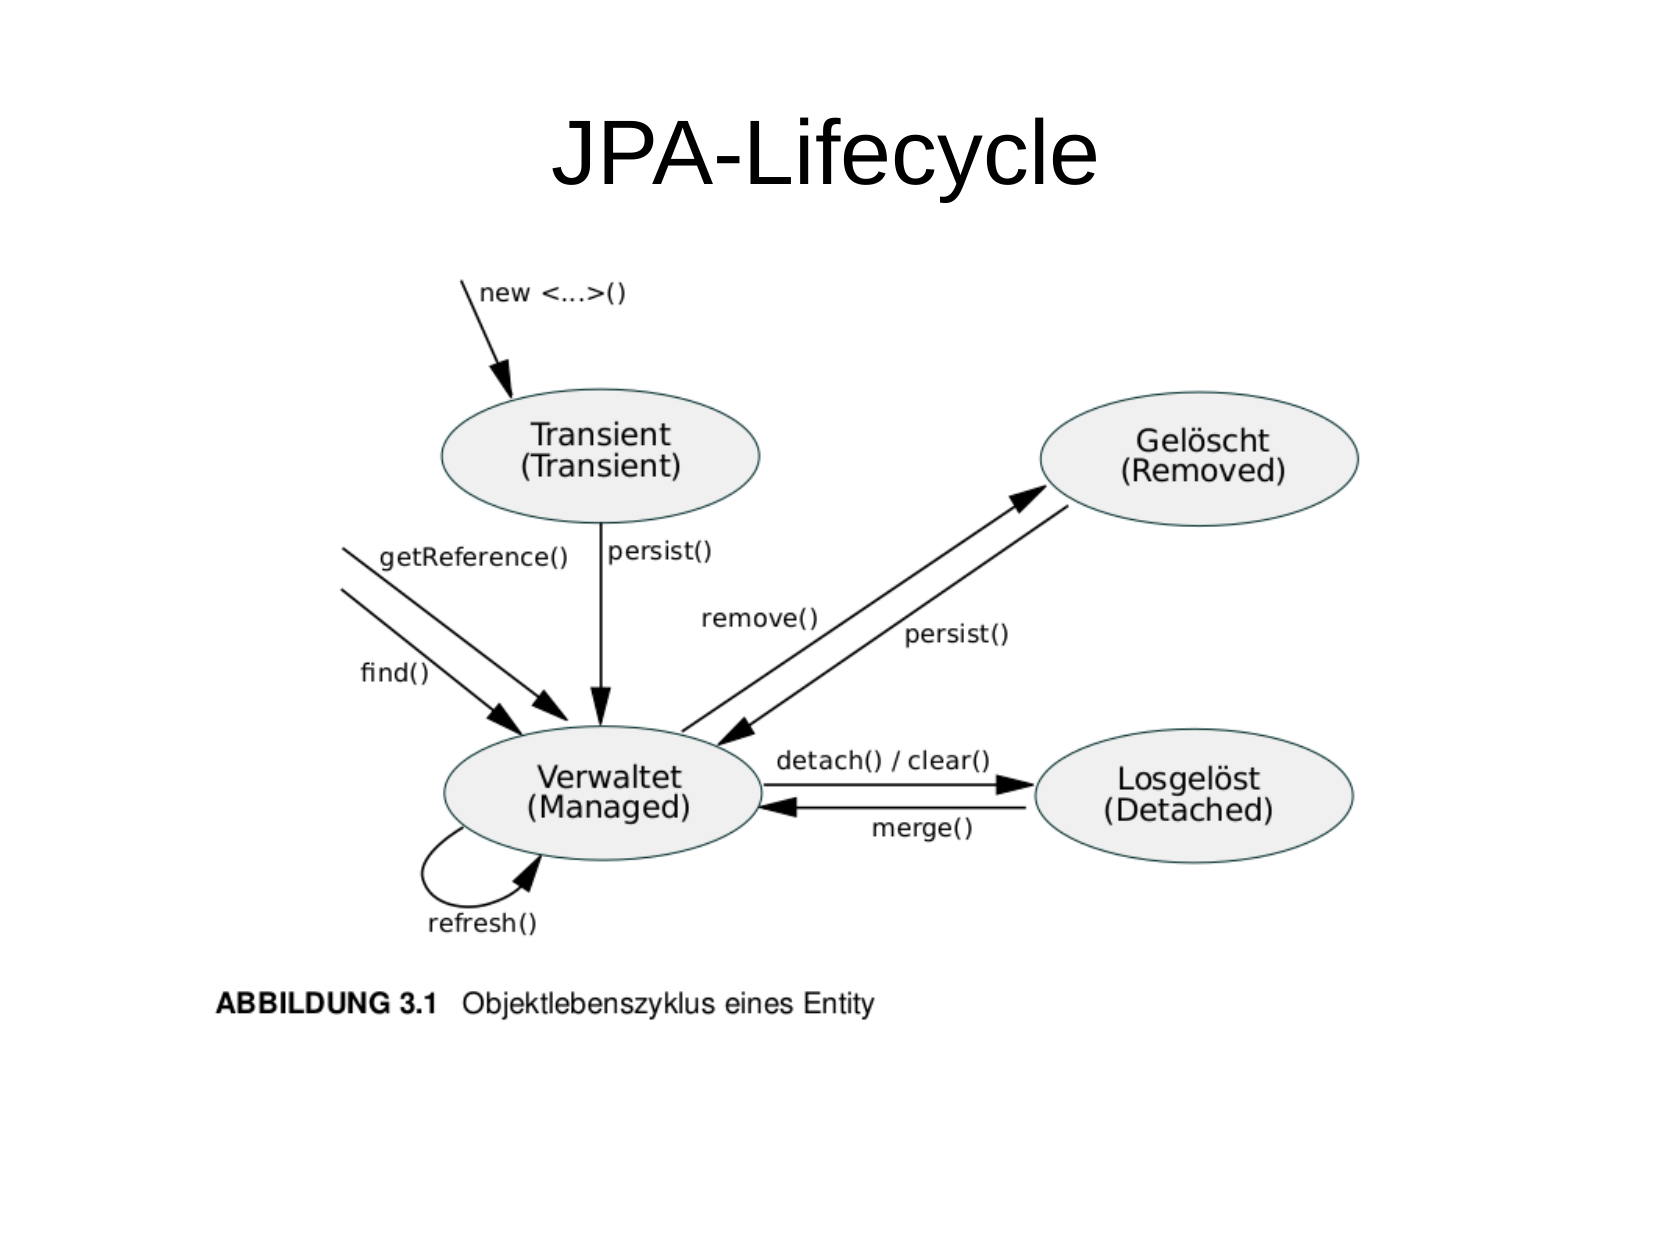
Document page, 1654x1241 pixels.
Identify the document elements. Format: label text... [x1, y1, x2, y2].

title JPA-Lifecycle [82, 49, 1571, 257]
picture [120, 239, 1475, 1062]
